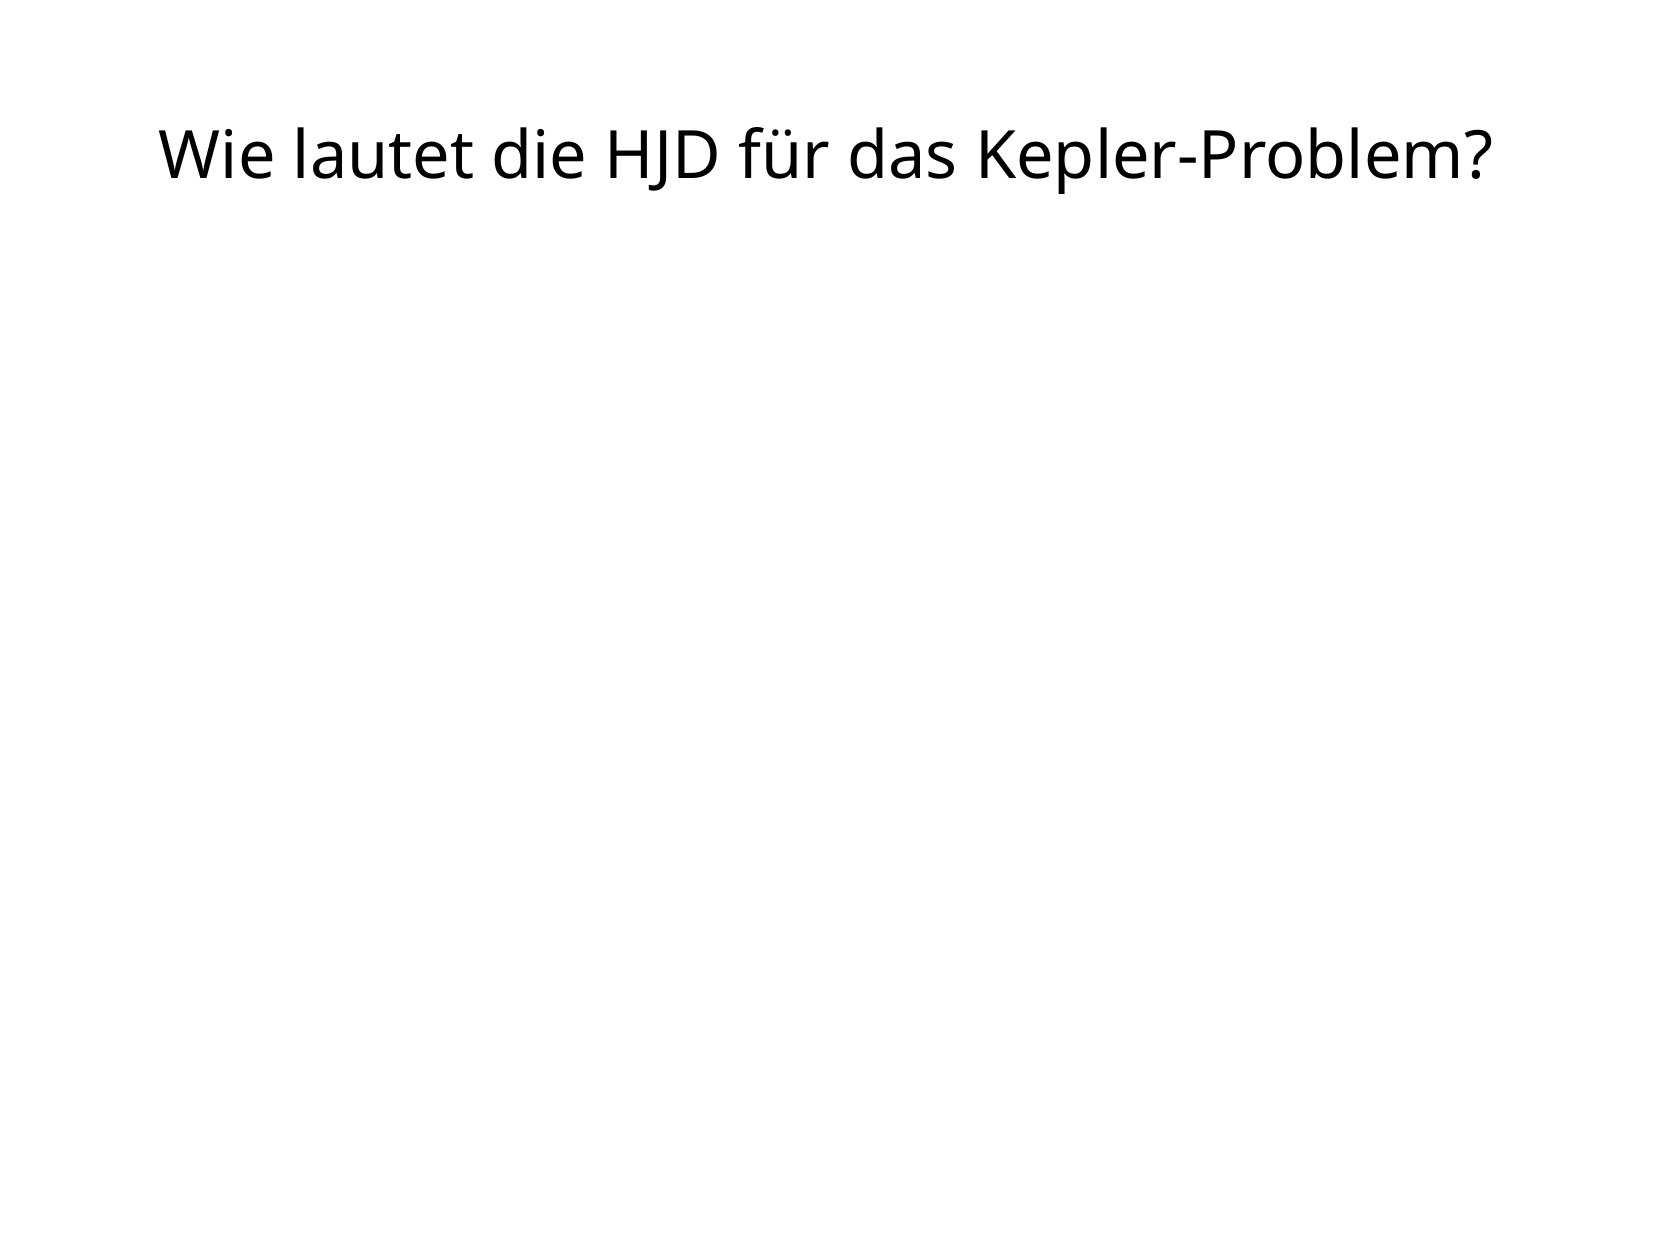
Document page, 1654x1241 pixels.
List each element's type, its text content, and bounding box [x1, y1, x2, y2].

title Wie lautet die HJD für das Kepler-Problem? [82, 49, 1571, 257]
